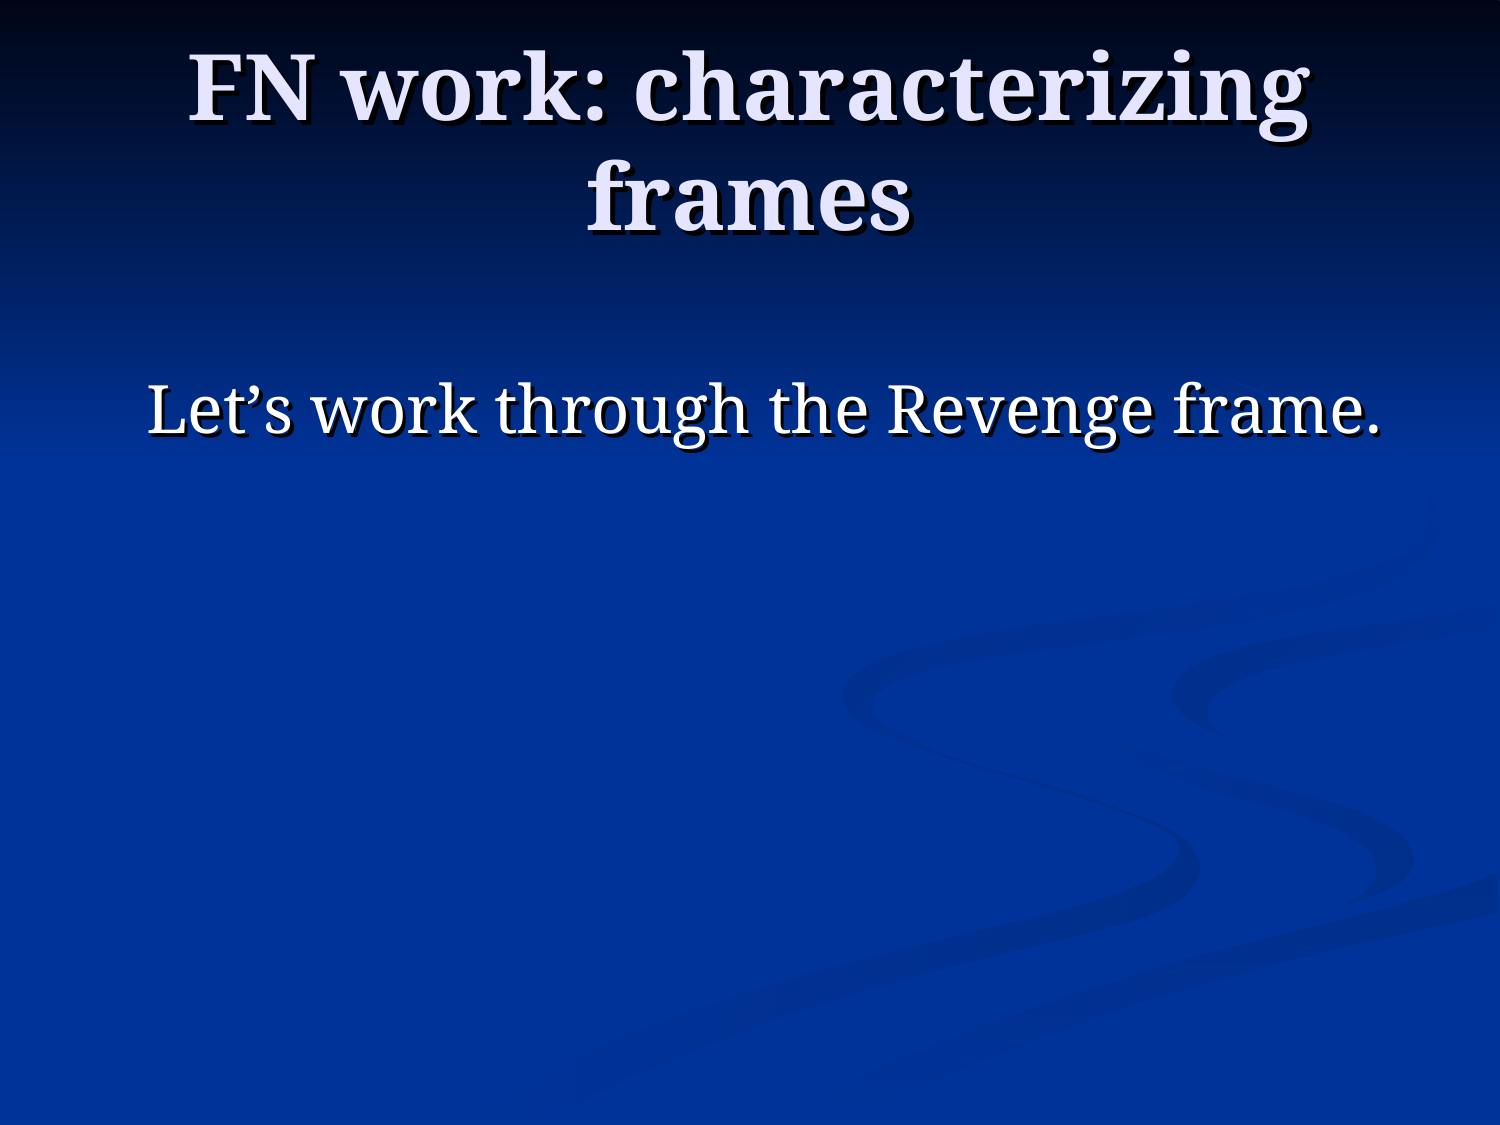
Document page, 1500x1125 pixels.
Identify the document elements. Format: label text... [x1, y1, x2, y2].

title FN work: characterizing frames [75, 45, 1426, 233]
list Let’s work through the Revenge frame. [75, 262, 1426, 1001]
